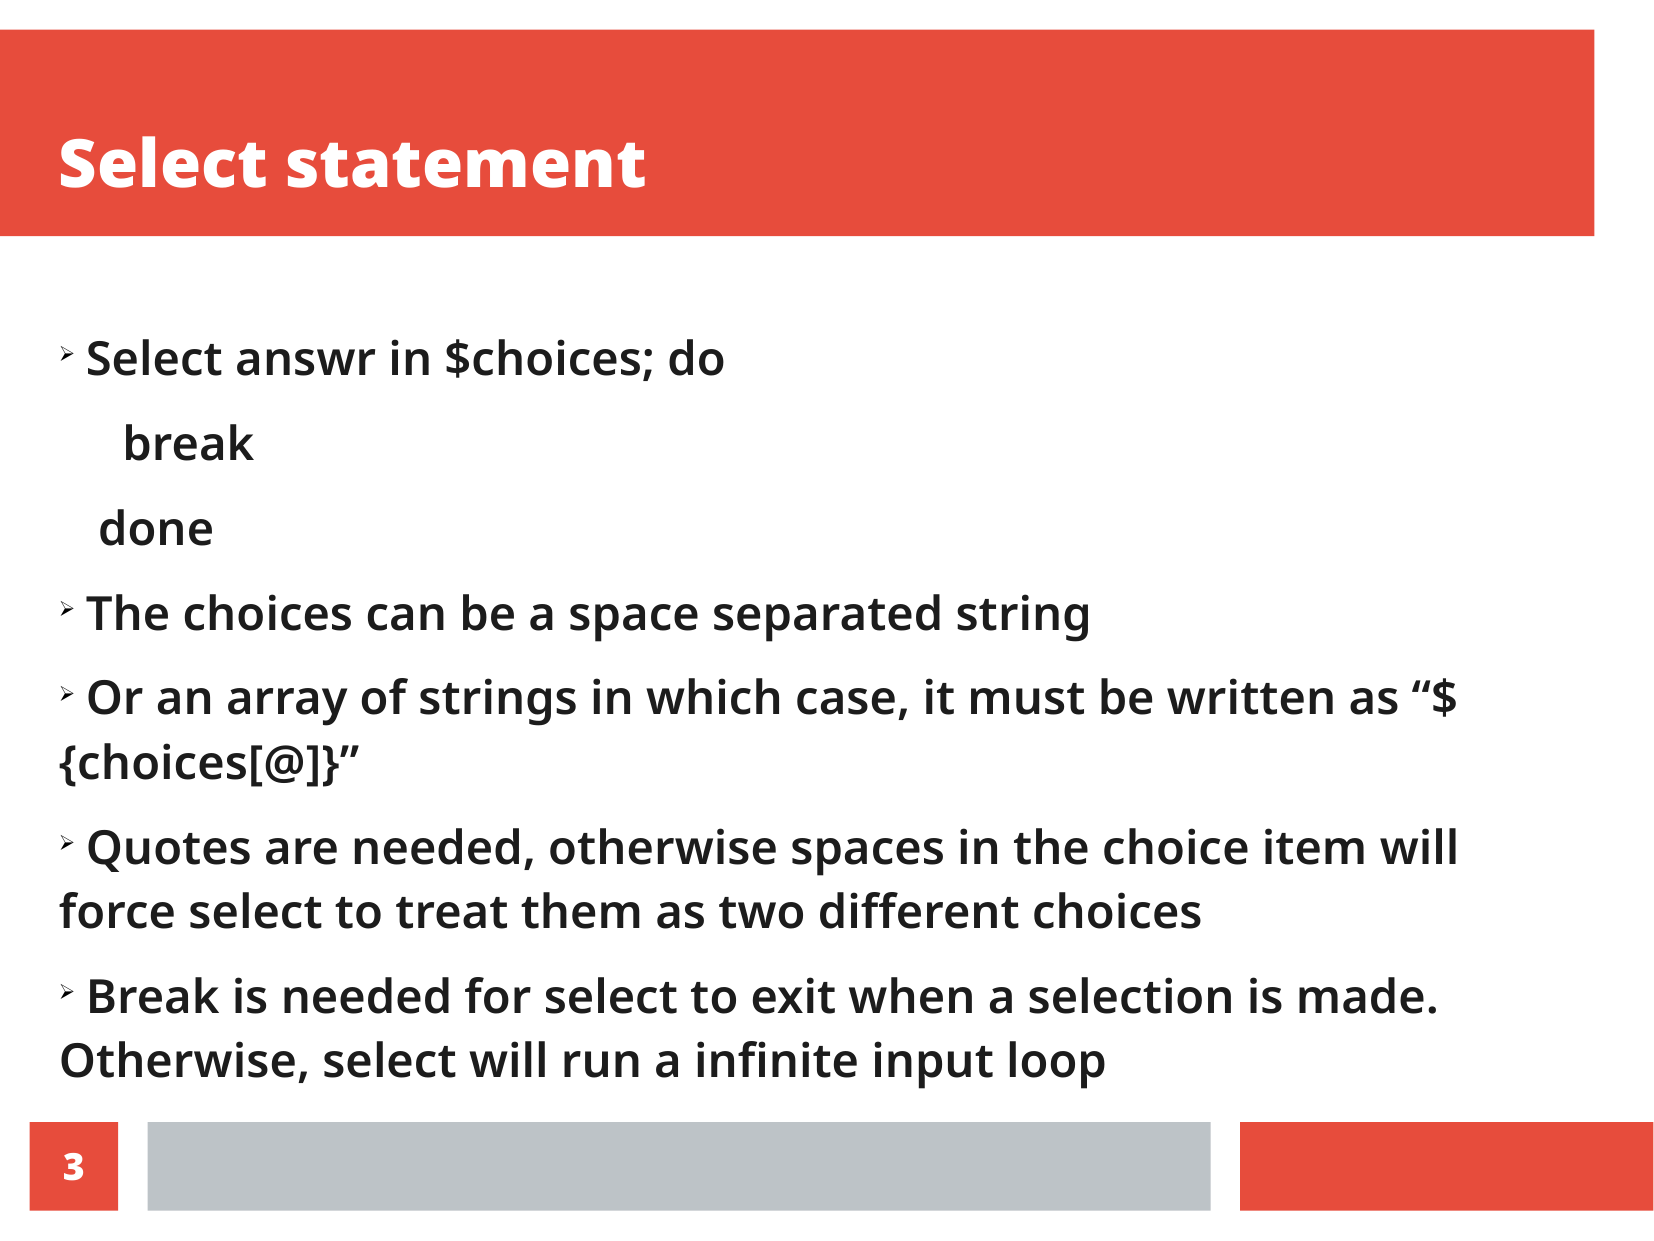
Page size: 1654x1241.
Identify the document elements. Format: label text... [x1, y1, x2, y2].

title Select statement [59, 59, 1595, 207]
list Select answr in $choices; do break done The choices can be a space separated string Or an array of strings in which case, it must be written as “${choices[@]}” Quotes are needed, otherwise spaces in the choice item will force select to treat them as two different choices Break is needed for select to exit when a selection is made. Otherwise, select will run a infinite input loop [59, 324, 1565, 1093]
